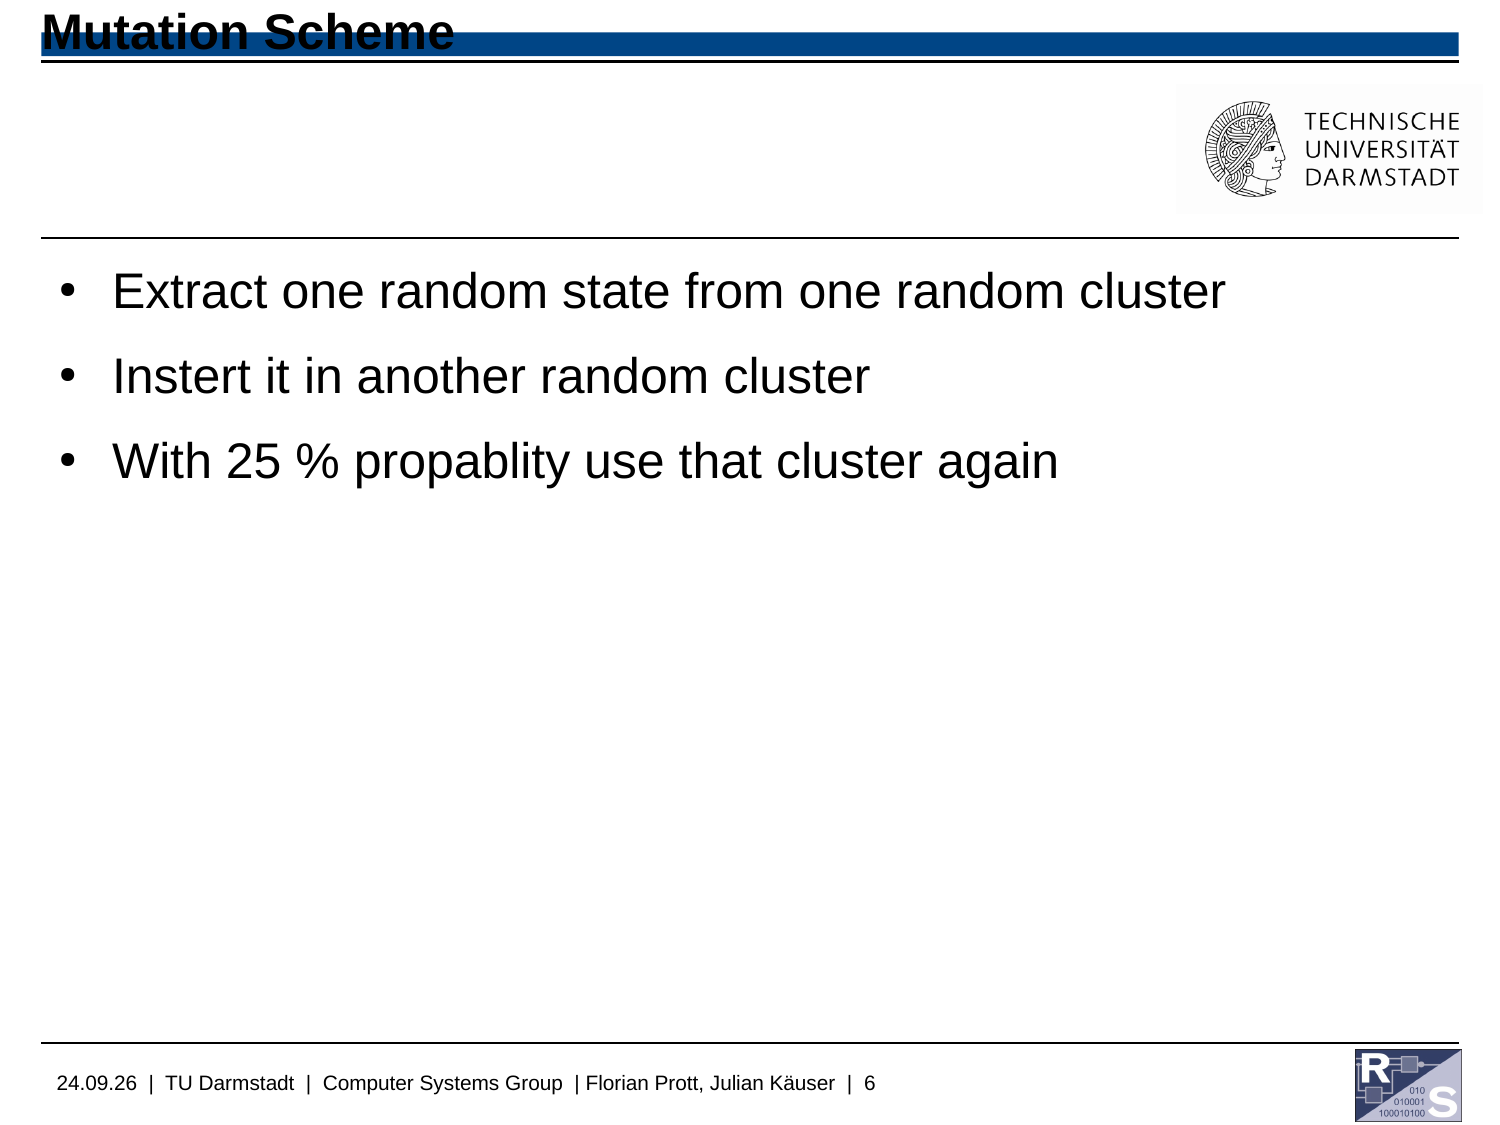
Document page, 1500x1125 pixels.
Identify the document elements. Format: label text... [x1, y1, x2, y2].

title Mutation Scheme [41, 0, 1131, 135]
picture [1355, 1049, 1462, 1122]
list Extract one random state from one random cluster Instert it in another random cluster With 25 % propablity use that cluster again [41, 263, 1455, 1032]
